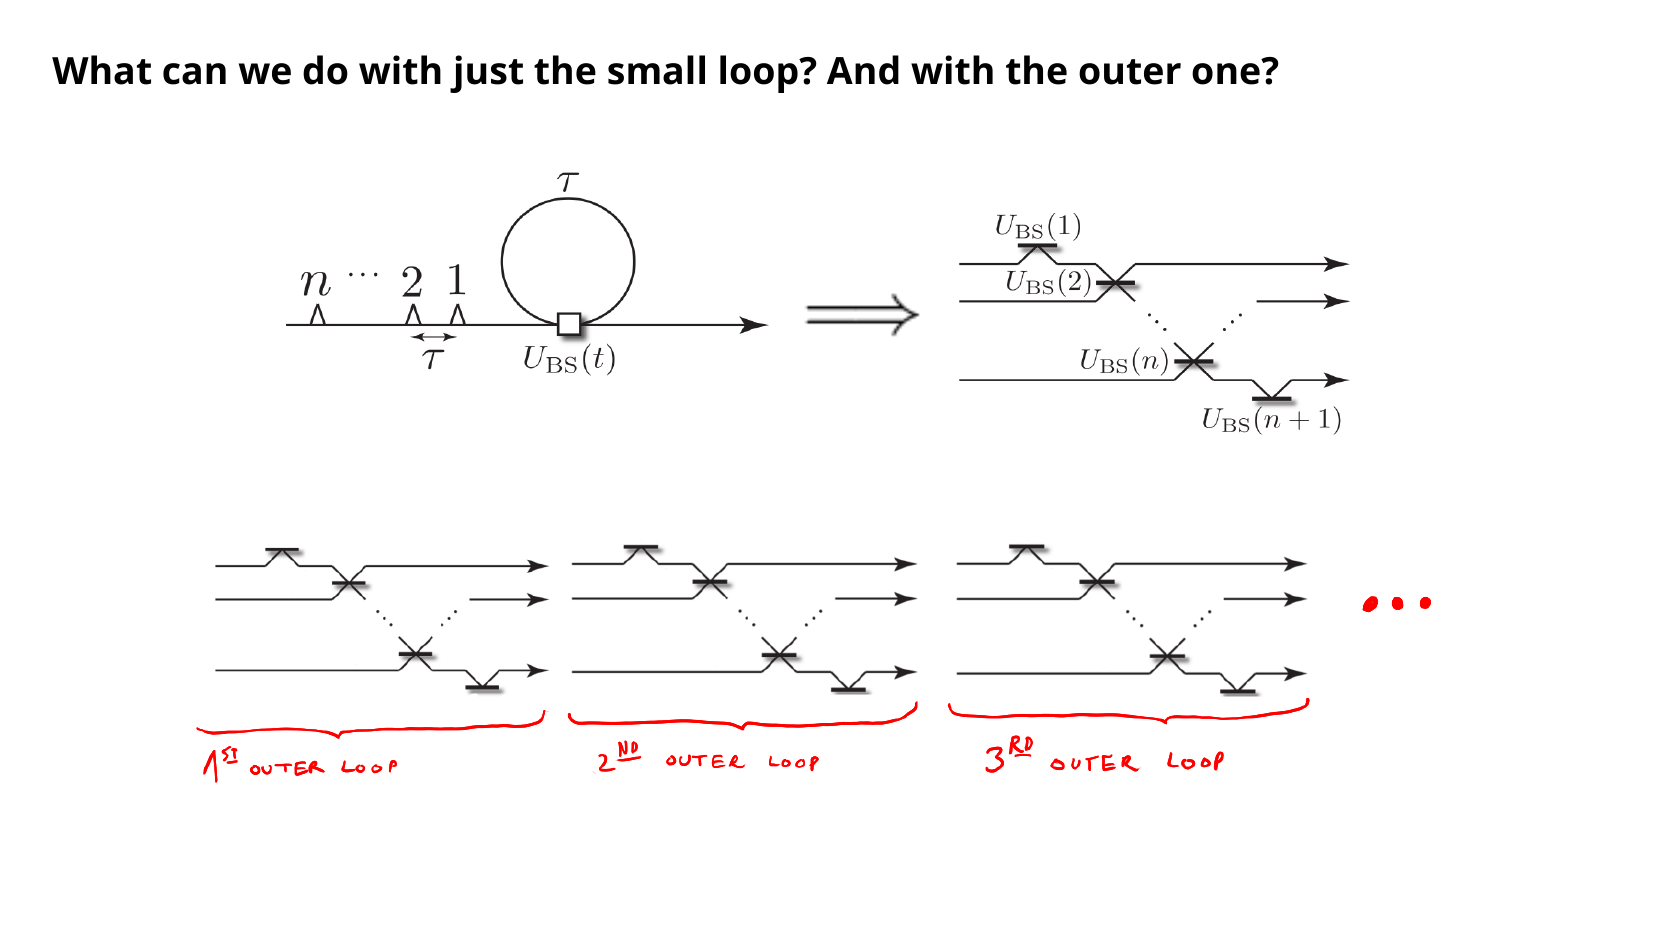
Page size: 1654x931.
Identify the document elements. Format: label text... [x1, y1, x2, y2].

picture [262, 153, 784, 390]
picture [795, 262, 938, 382]
text_box What can we do with just the small loop? And with the outer one? [37, 37, 1576, 153]
picture [170, 524, 1484, 803]
picture [956, 200, 1351, 440]
